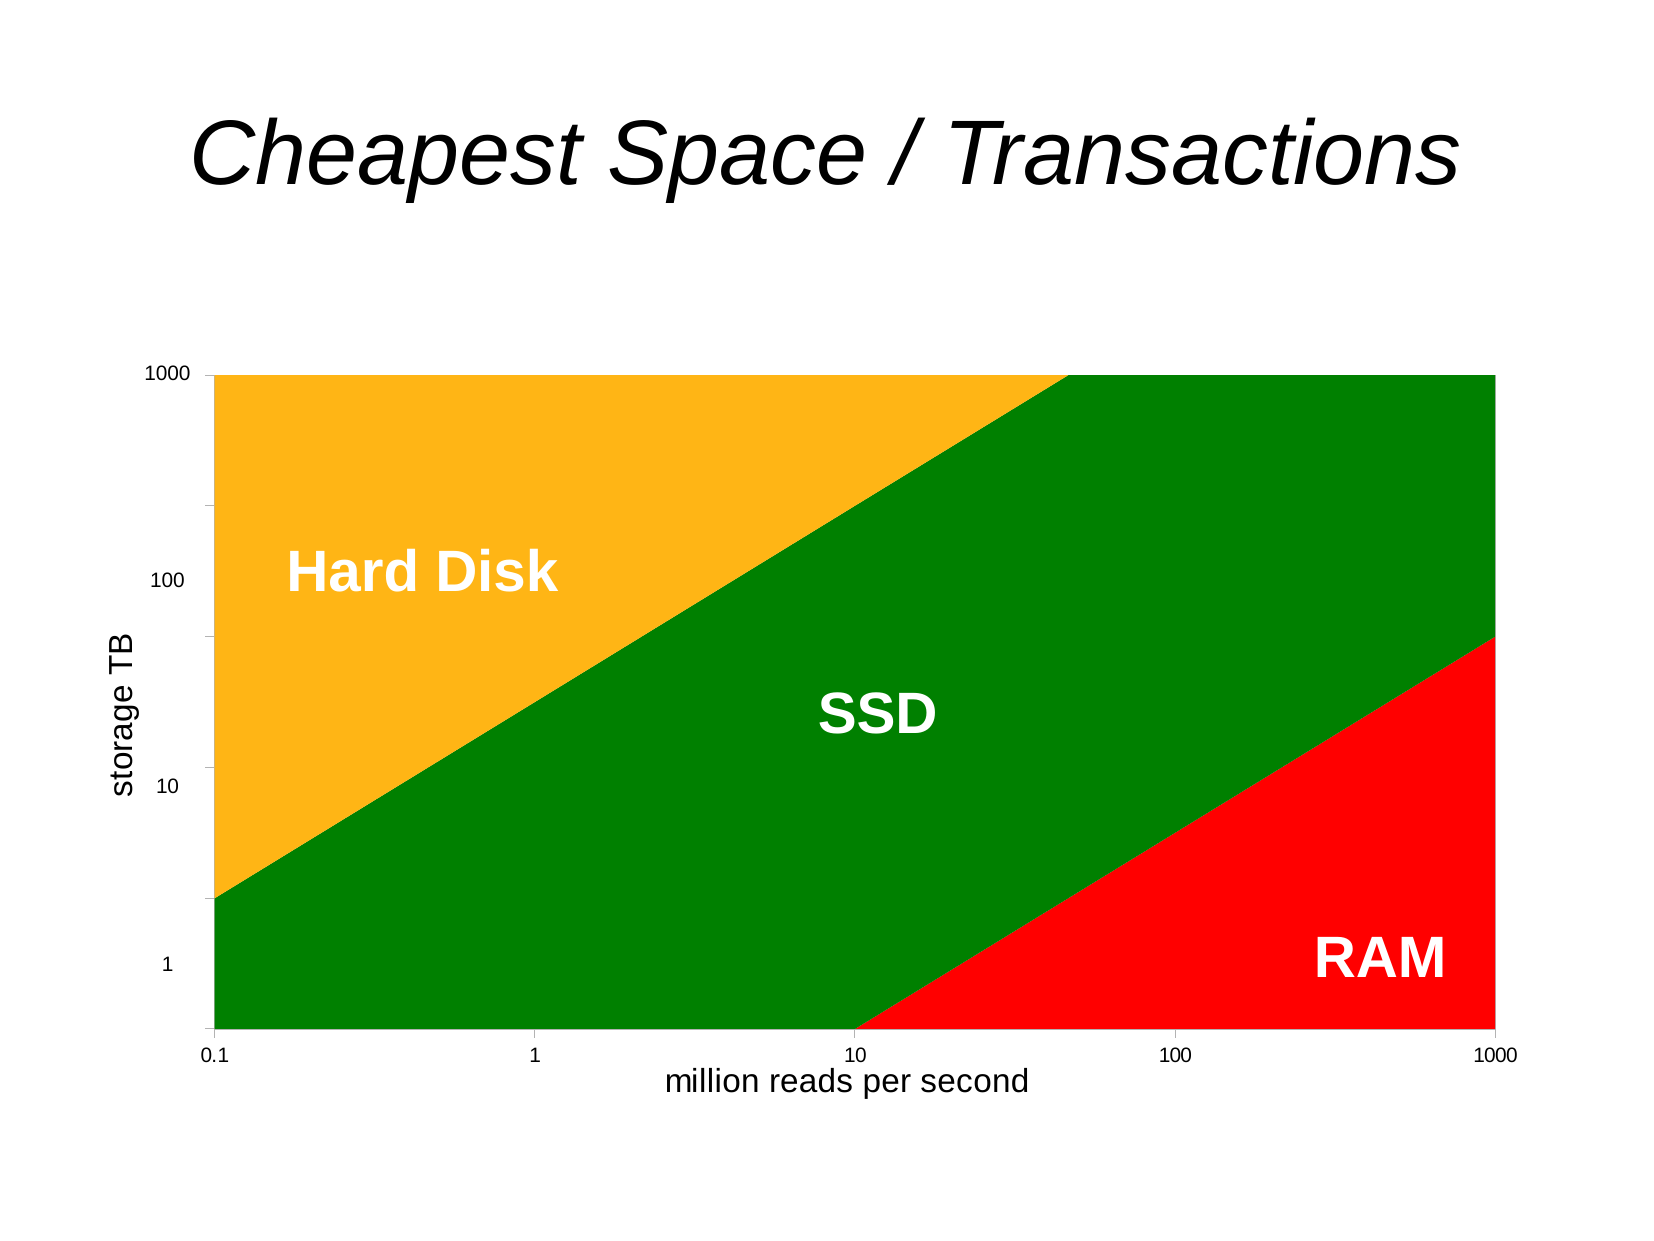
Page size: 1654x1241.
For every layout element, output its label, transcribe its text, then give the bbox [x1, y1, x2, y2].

text_box RAM [1299, 917, 1462, 998]
text_box 100 [118, 561, 290, 600]
text_box 10 [118, 767, 290, 827]
text_box SSD [803, 673, 953, 754]
title Cheapest Space / Transactions [82, 49, 1571, 257]
text_box 1000 [118, 354, 290, 393]
chart [88, 289, 1577, 1109]
text_box Hard Disk [177, 531, 574, 612]
text_box 1 [118, 944, 290, 1004]
